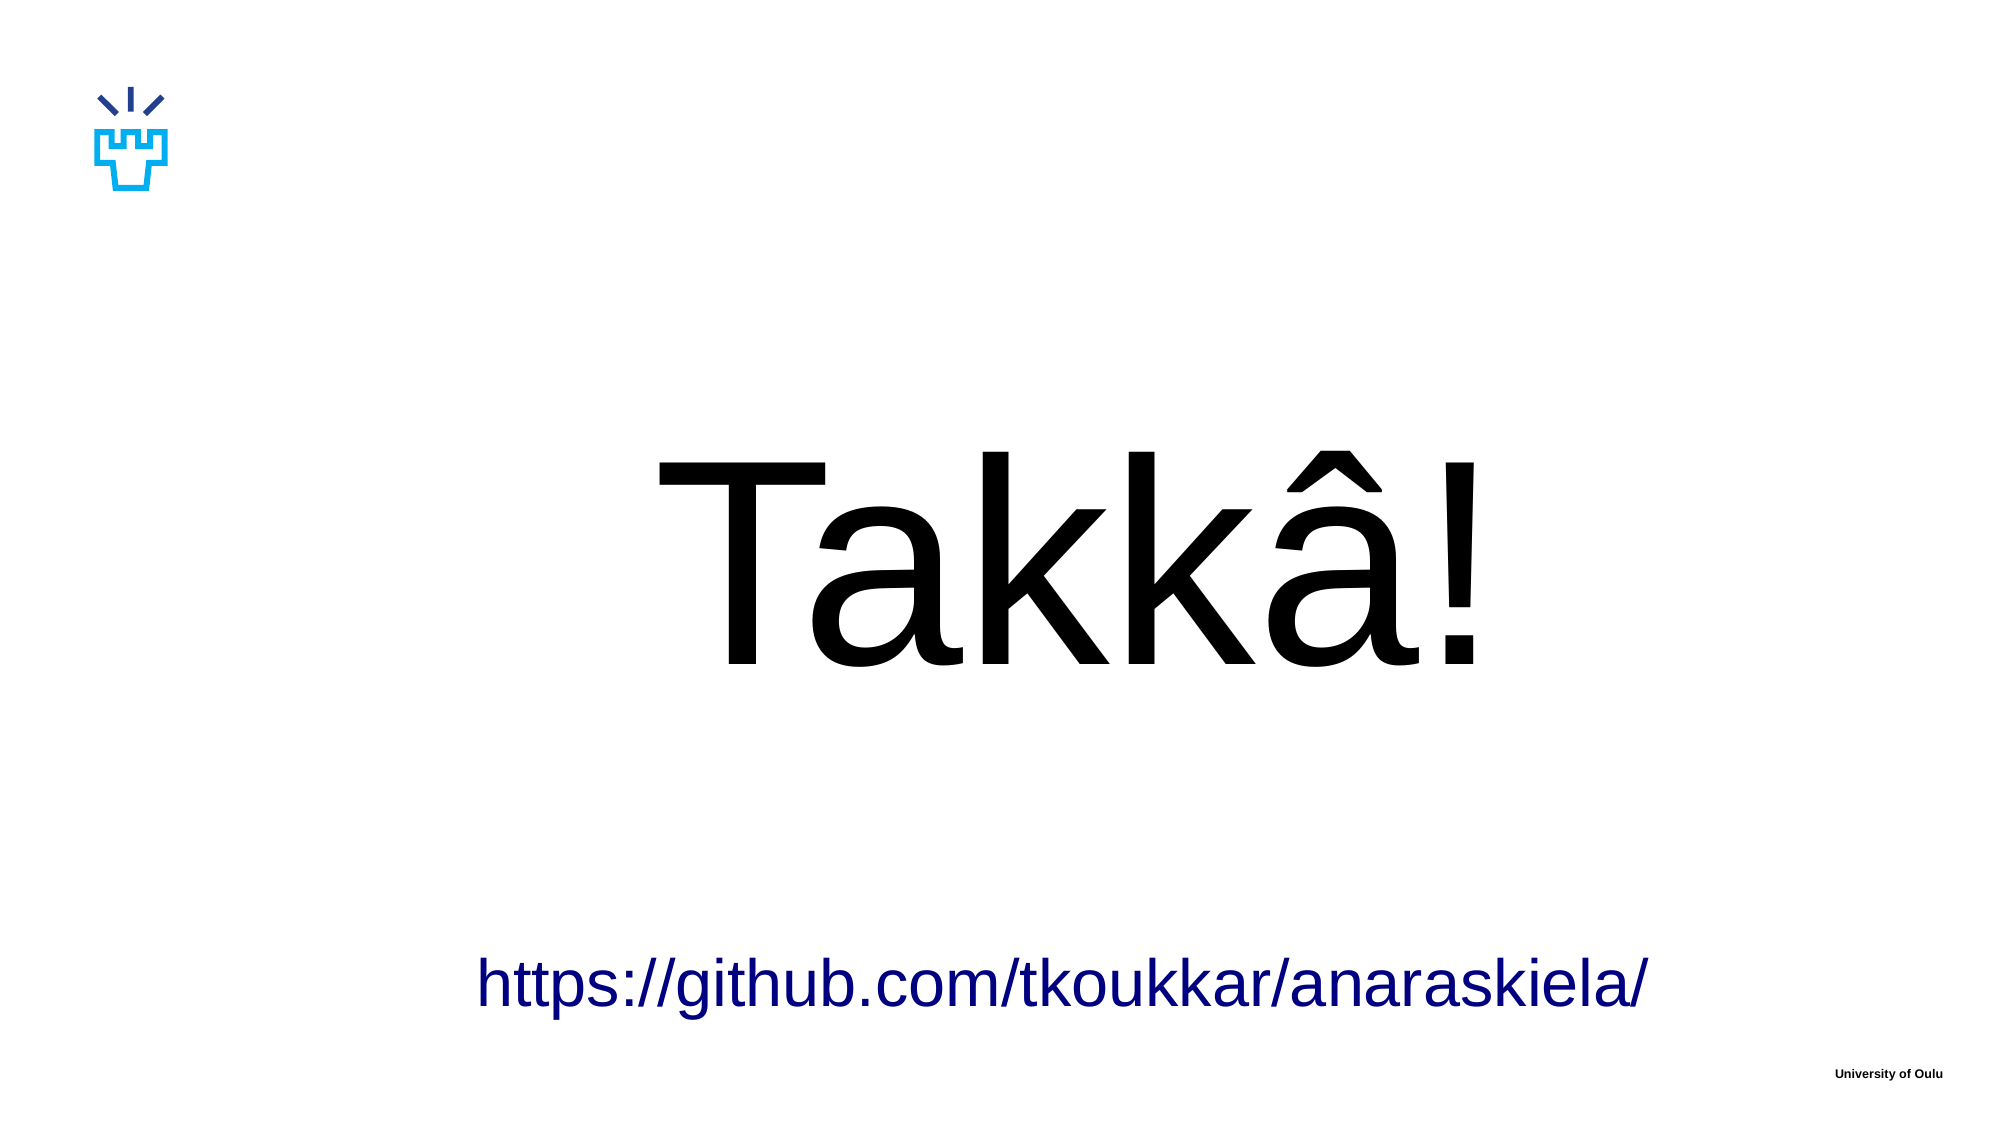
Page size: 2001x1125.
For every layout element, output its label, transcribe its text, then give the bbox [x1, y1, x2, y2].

list https://github.com/tkoukkar/anaraskiela/ [146, 946, 1980, 1061]
title Takkâ! [182, 398, 1973, 727]
